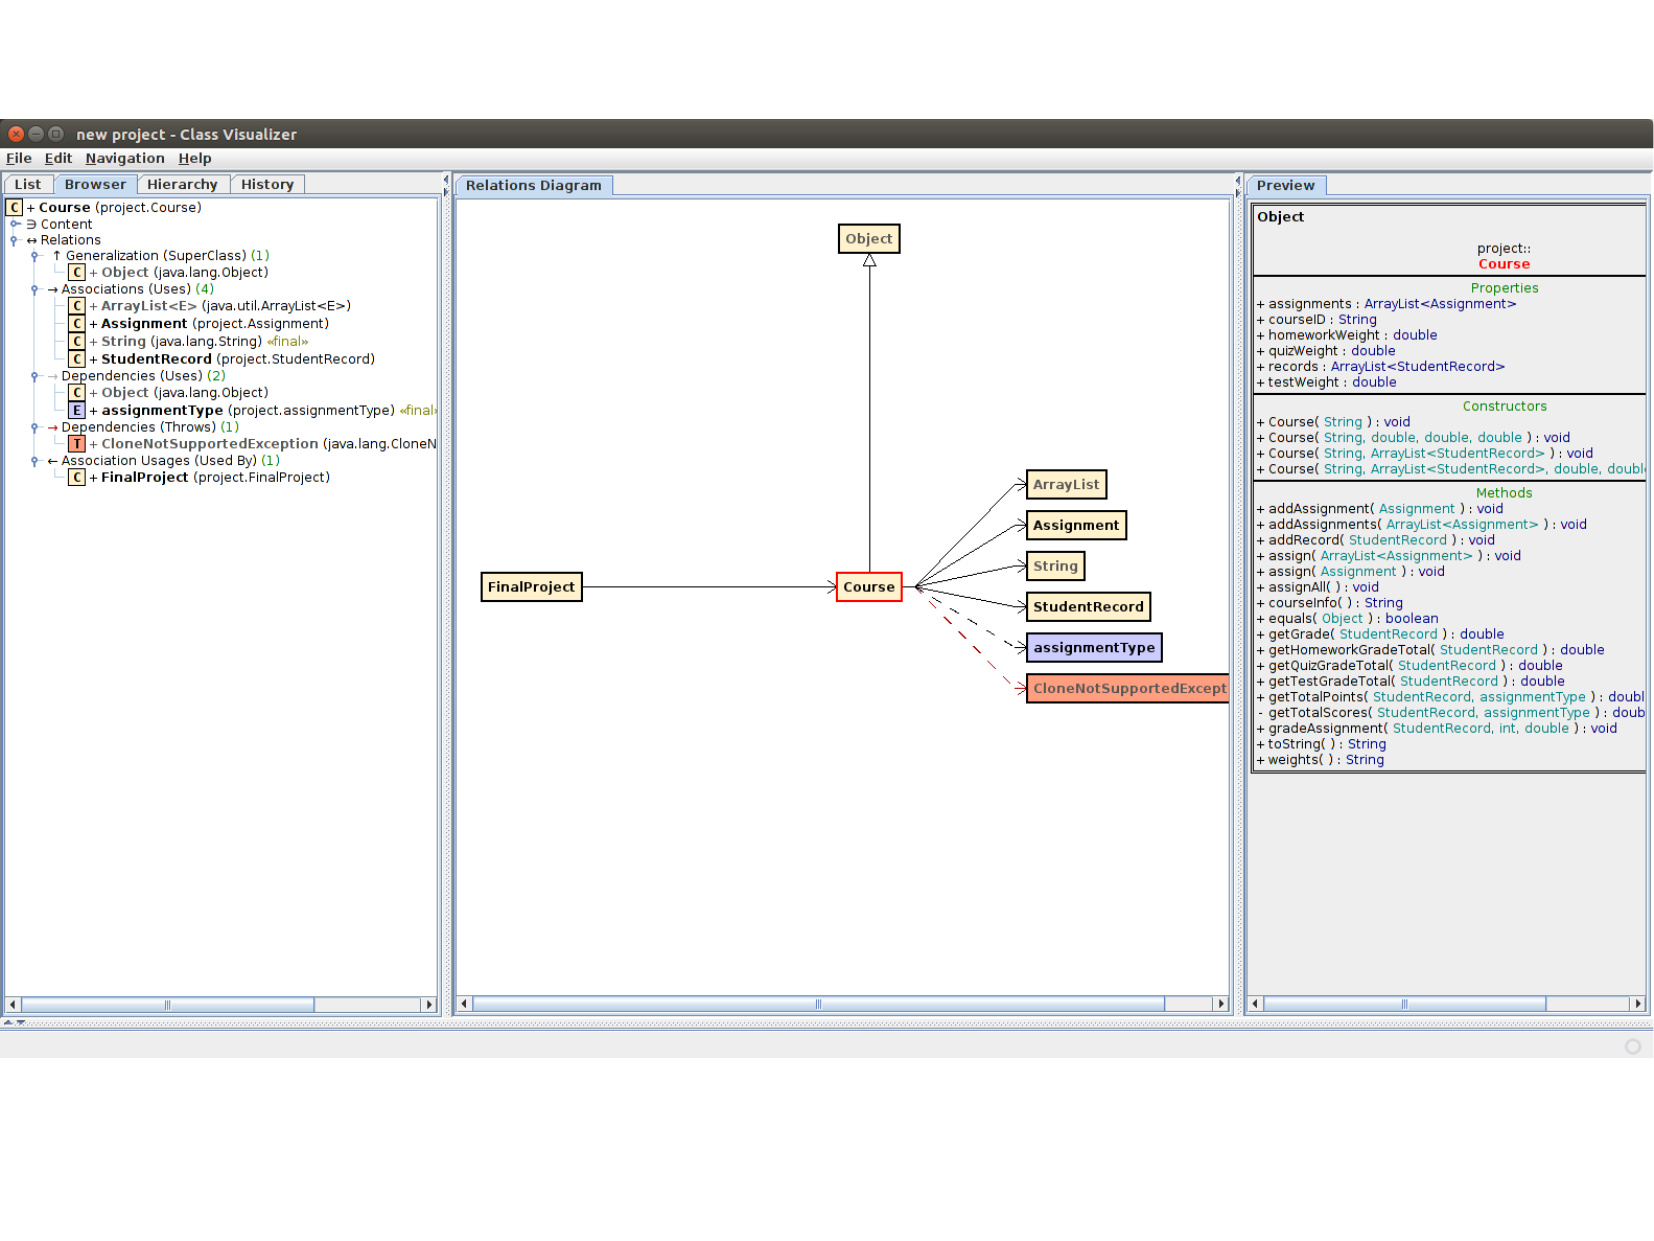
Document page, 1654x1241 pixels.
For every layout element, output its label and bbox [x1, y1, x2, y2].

picture [0, 119, 1654, 1058]
